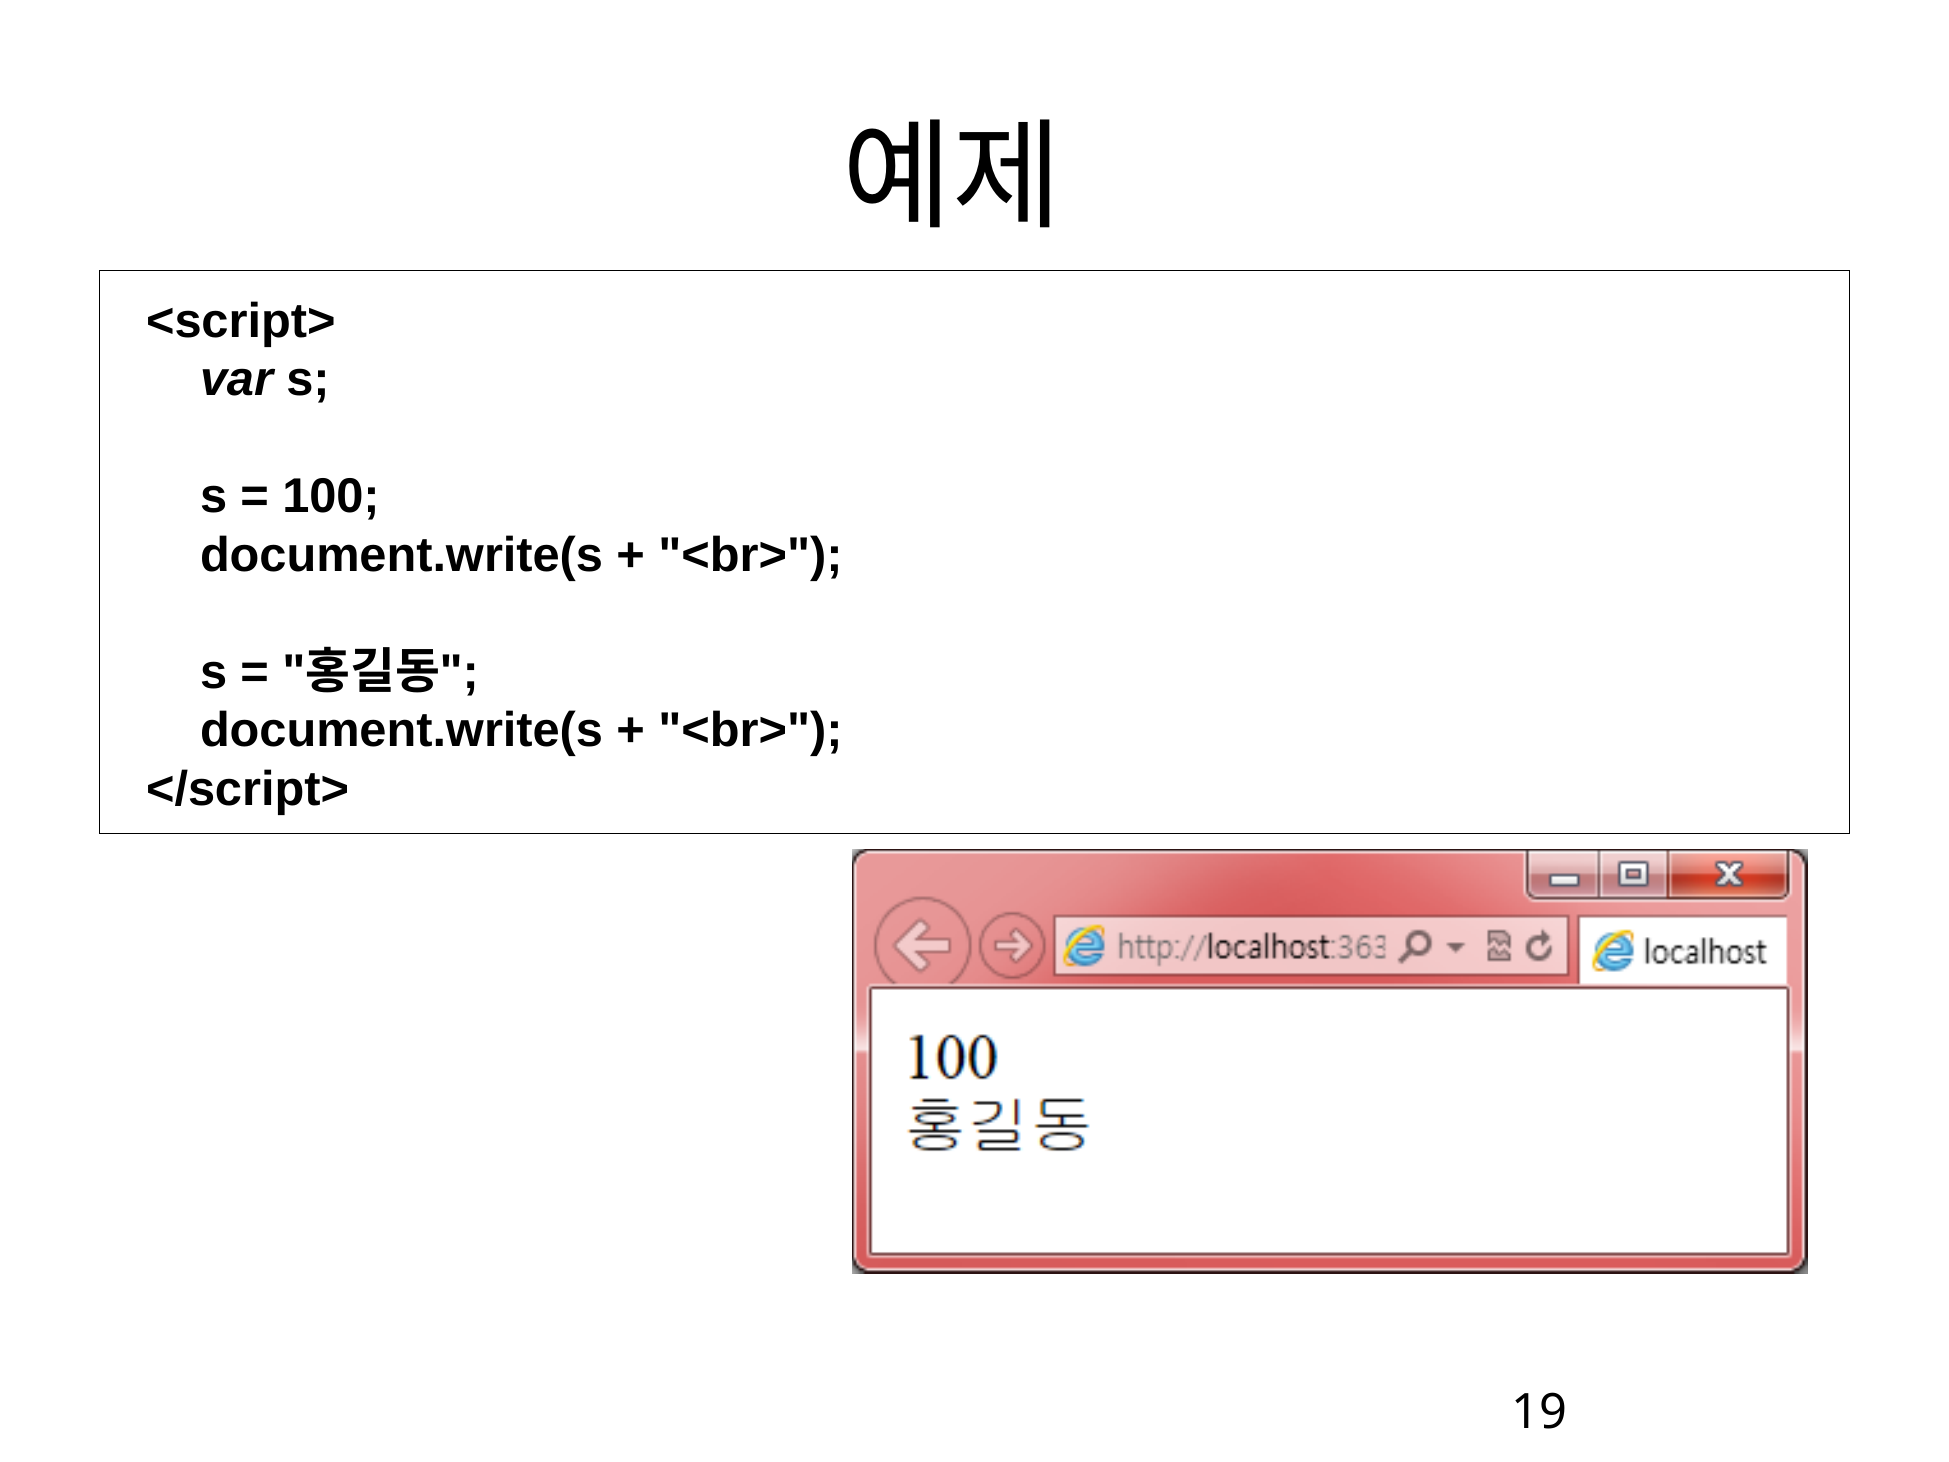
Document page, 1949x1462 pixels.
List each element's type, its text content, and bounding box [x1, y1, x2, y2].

slide_number <숫자> [1496, 1372, 1899, 1462]
text_box <script> var s; s = 100; document.write(s + "<br>"); s = "홍길동"; document.write(s + "<br>"); </script> [99, 270, 1850, 834]
picture [852, 849, 1808, 1274]
title 예제 [156, 92, 1749, 255]
